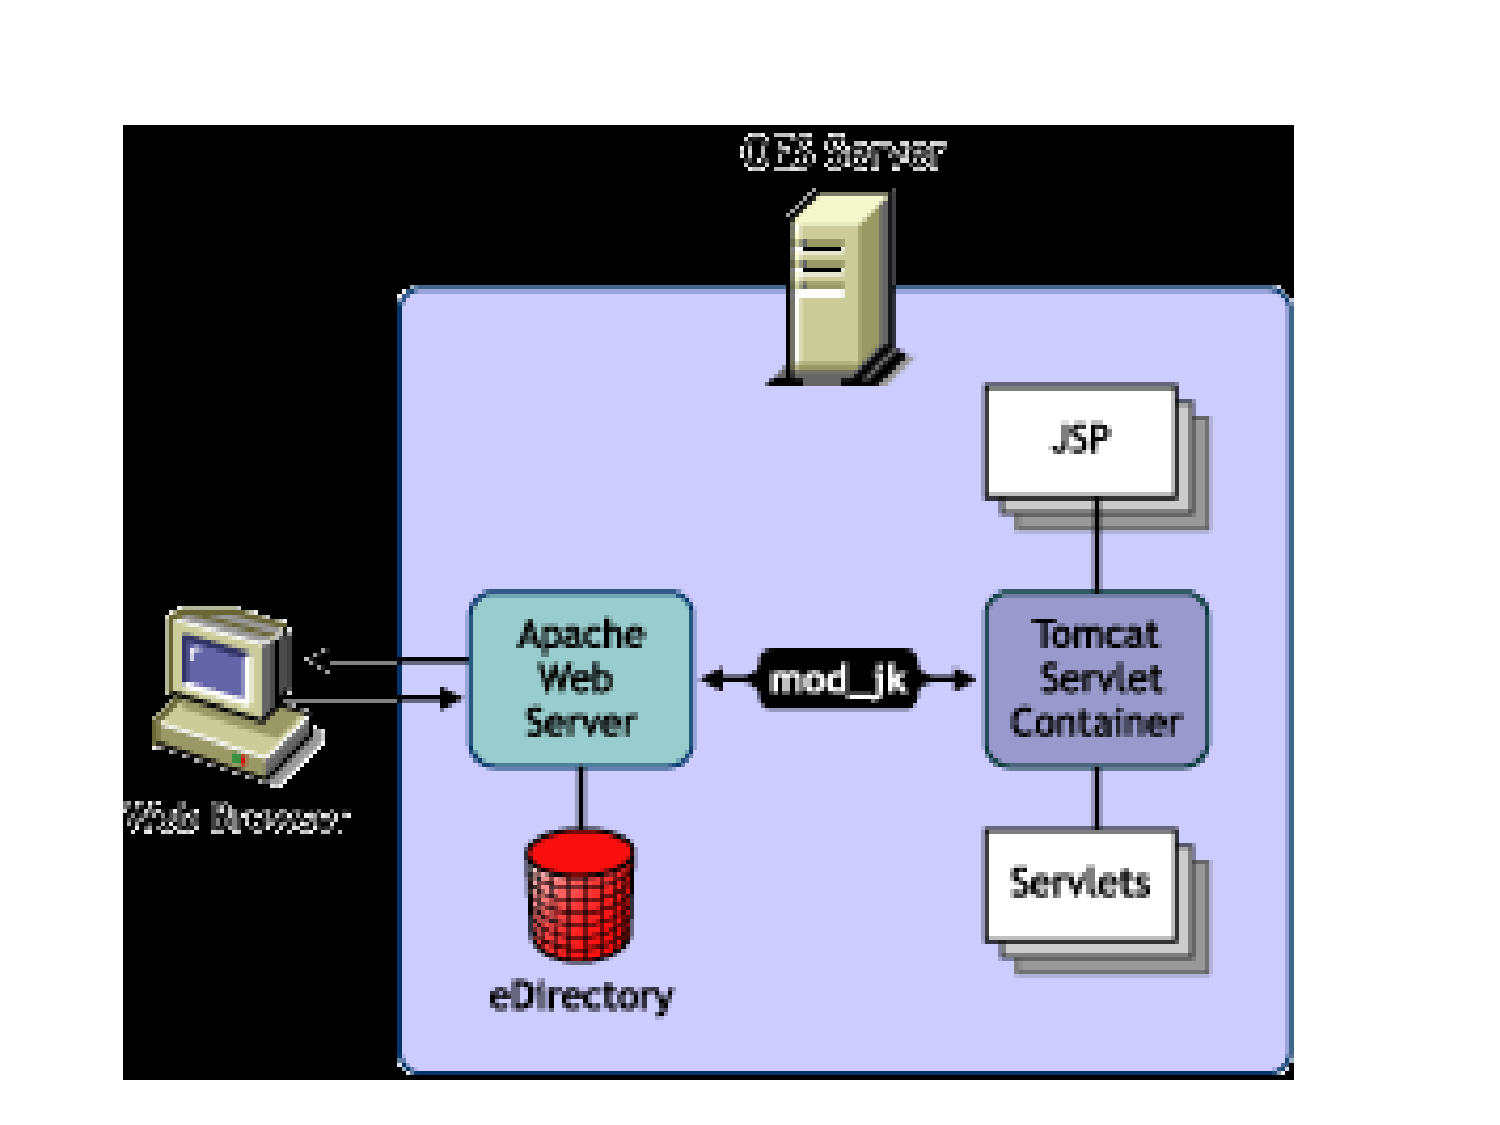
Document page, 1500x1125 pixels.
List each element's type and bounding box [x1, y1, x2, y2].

picture [123, 125, 1294, 1080]
